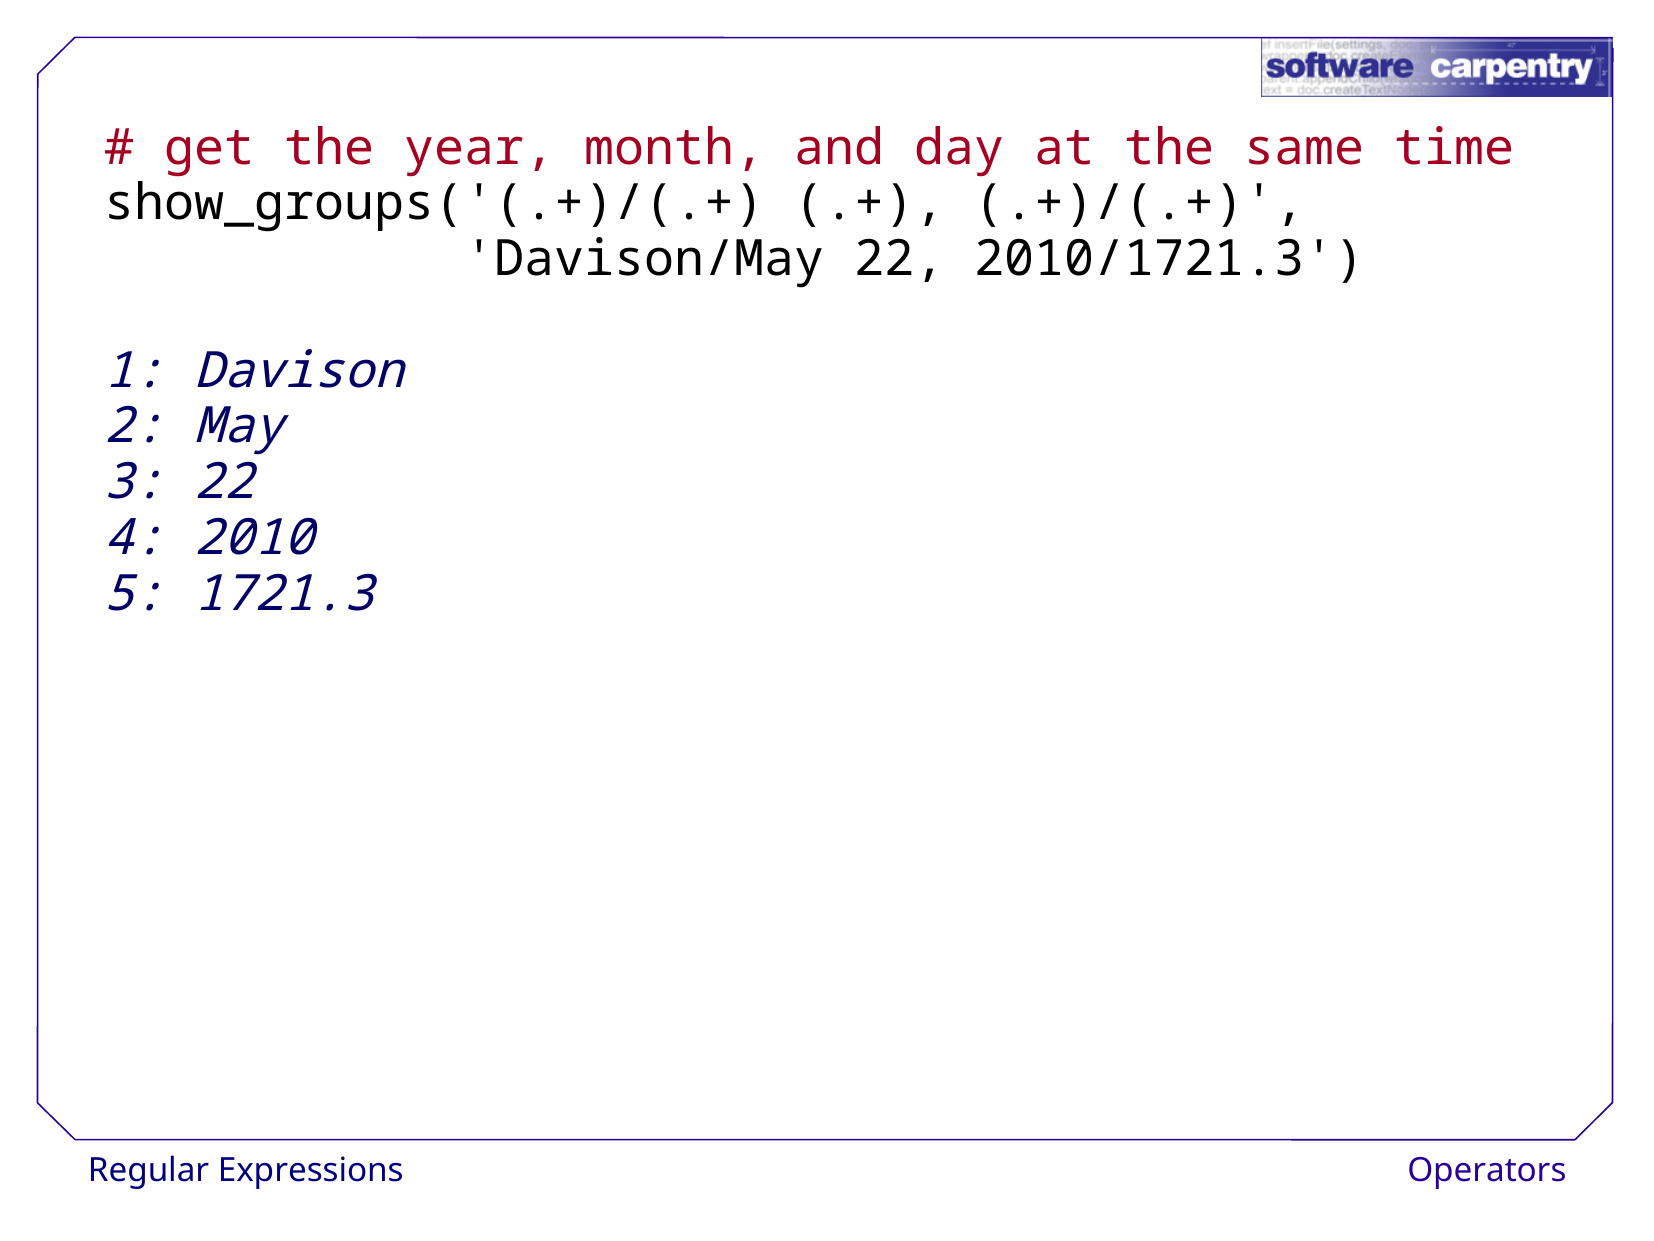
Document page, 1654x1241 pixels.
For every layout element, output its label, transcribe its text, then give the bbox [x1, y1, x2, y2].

picture [1261, 39, 1613, 97]
text_box # get the year, month, and day at the same time show_groups('(.+)/(.+) (.+), (.+)/(.+)', 'Davison/May 22, 2010/1721.3') 1: Davison 2: May 3: 22 4: 2010 5: 1721.3 [89, 112, 1512, 1074]
